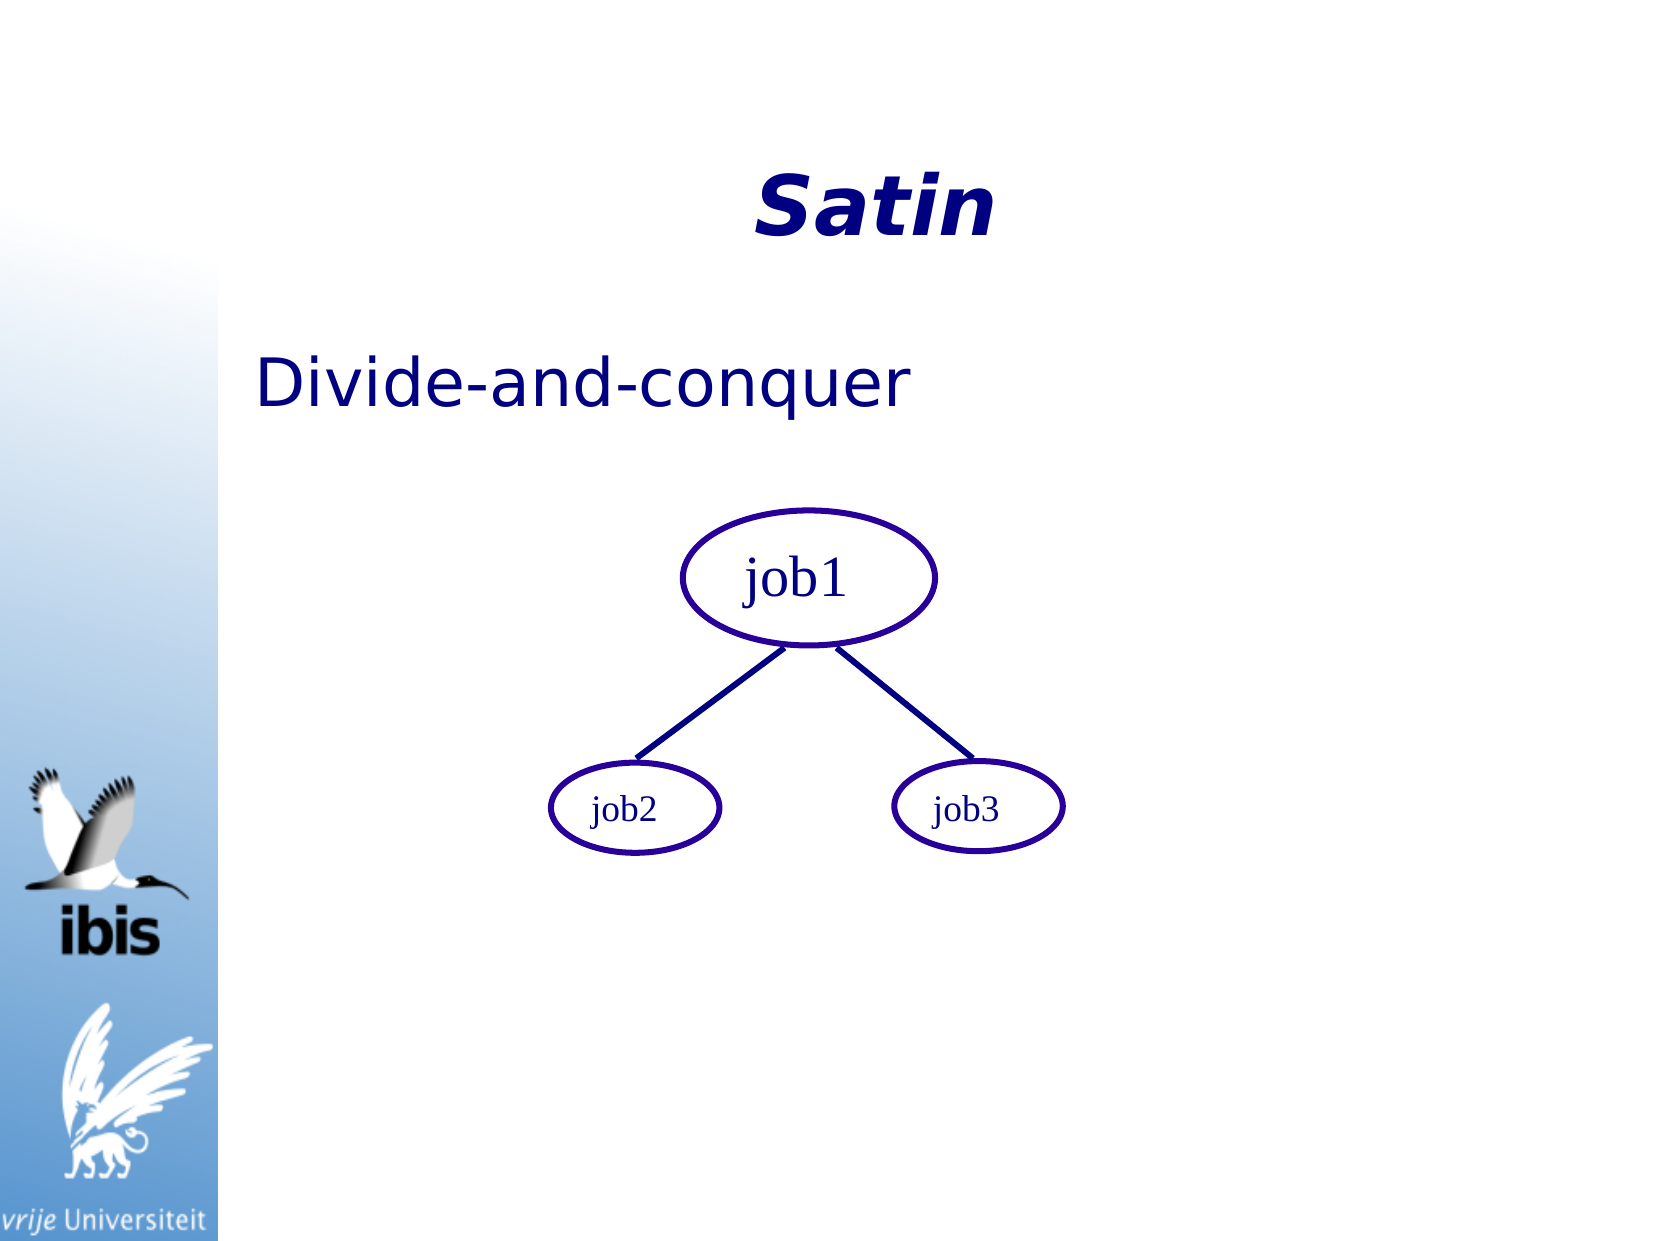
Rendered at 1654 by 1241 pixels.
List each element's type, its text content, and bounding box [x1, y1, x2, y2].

list Divide-and-conquer [236, 344, 1534, 1196]
text_box [894, 761, 1063, 852]
text_box job1 [744, 544, 847, 610]
picture [0, 0, 218, 1241]
title Satin [219, 102, 1534, 311]
text_box job3 [932, 788, 1041, 834]
text_box job2 [591, 788, 699, 834]
text_box [550, 762, 720, 853]
text_box [682, 510, 936, 646]
